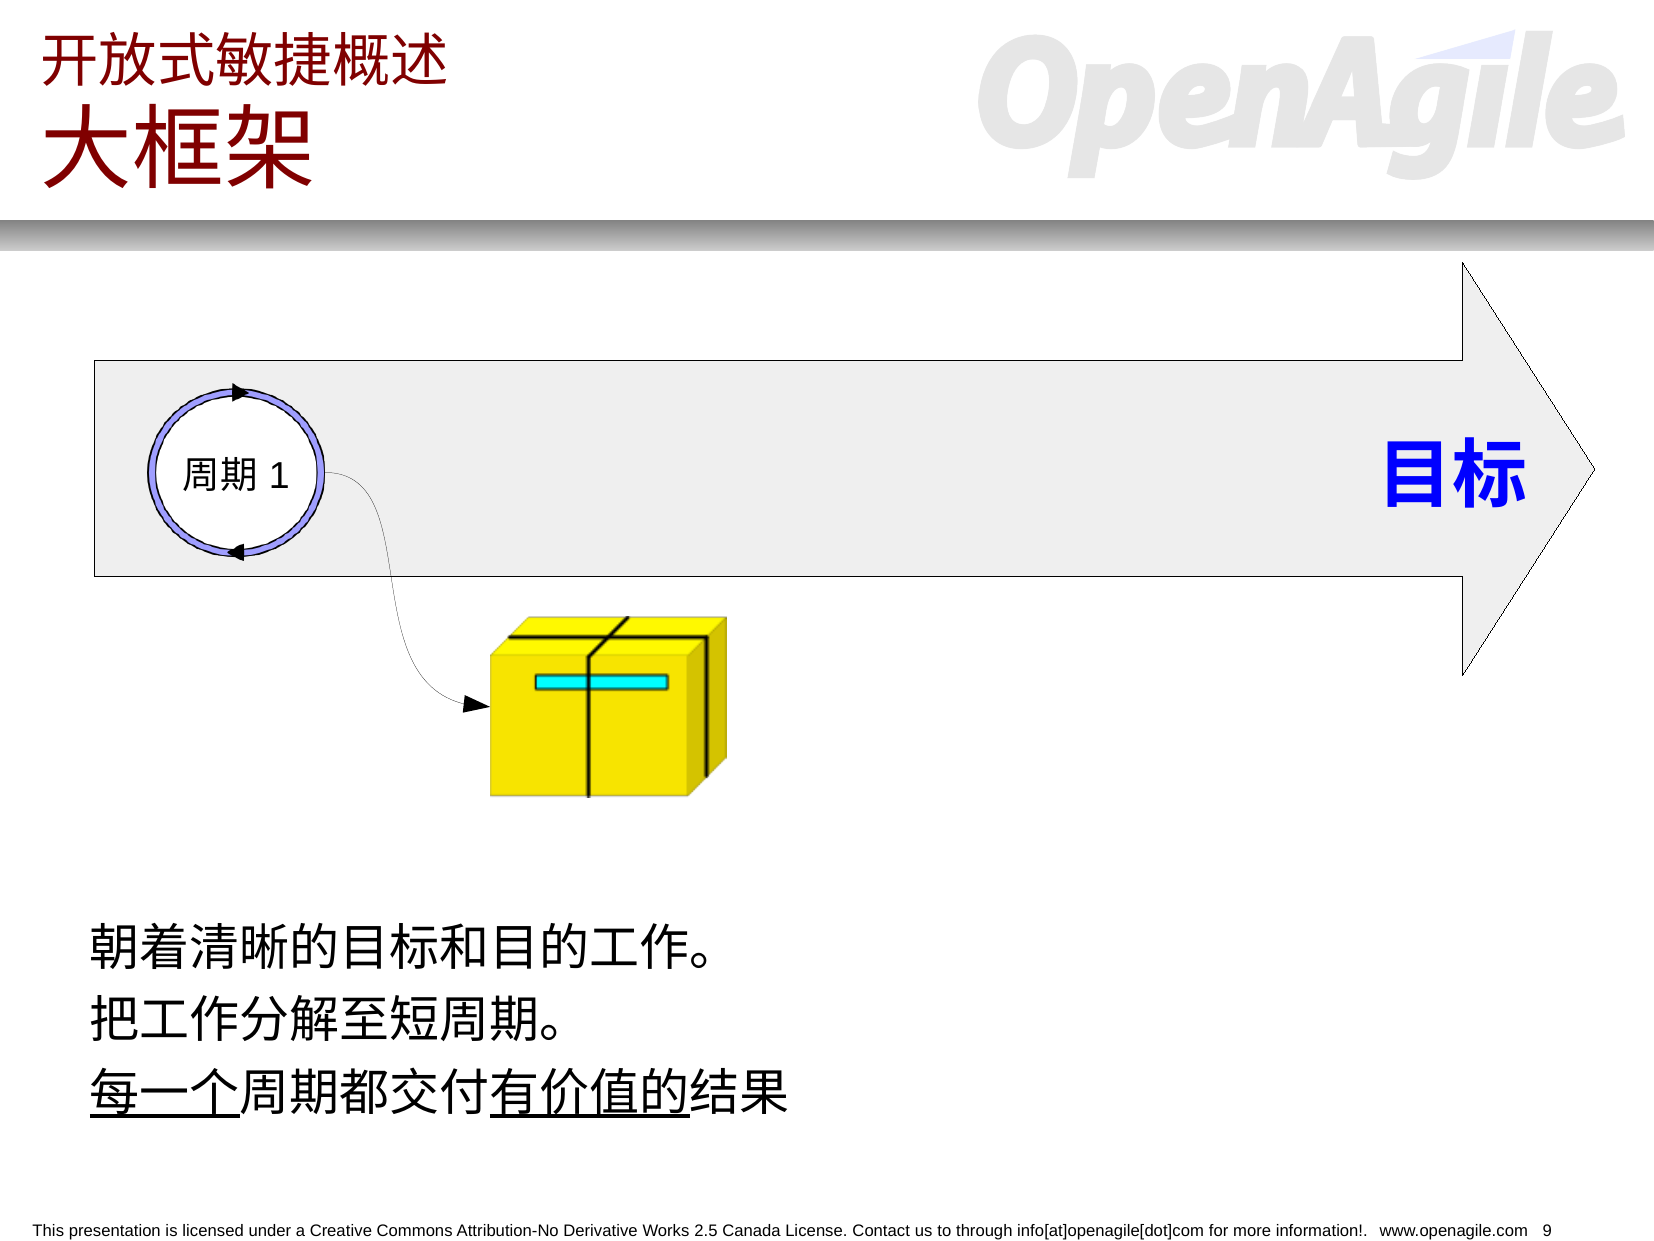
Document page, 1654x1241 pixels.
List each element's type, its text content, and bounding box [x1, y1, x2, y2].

text_box 朝着清晰的目标和目的工作。 把工作分解至短周期。 每一个周期都交付有价值的结果 [75, 900, 1172, 1116]
text_box [94, 262, 1558, 676]
picture [147, 383, 325, 562]
picture [490, 616, 727, 798]
title 开放式敏捷概述 大框架 [40, 26, 1654, 204]
text_box [1576, 439, 1595, 499]
text_box 目标 [1329, 411, 1576, 527]
